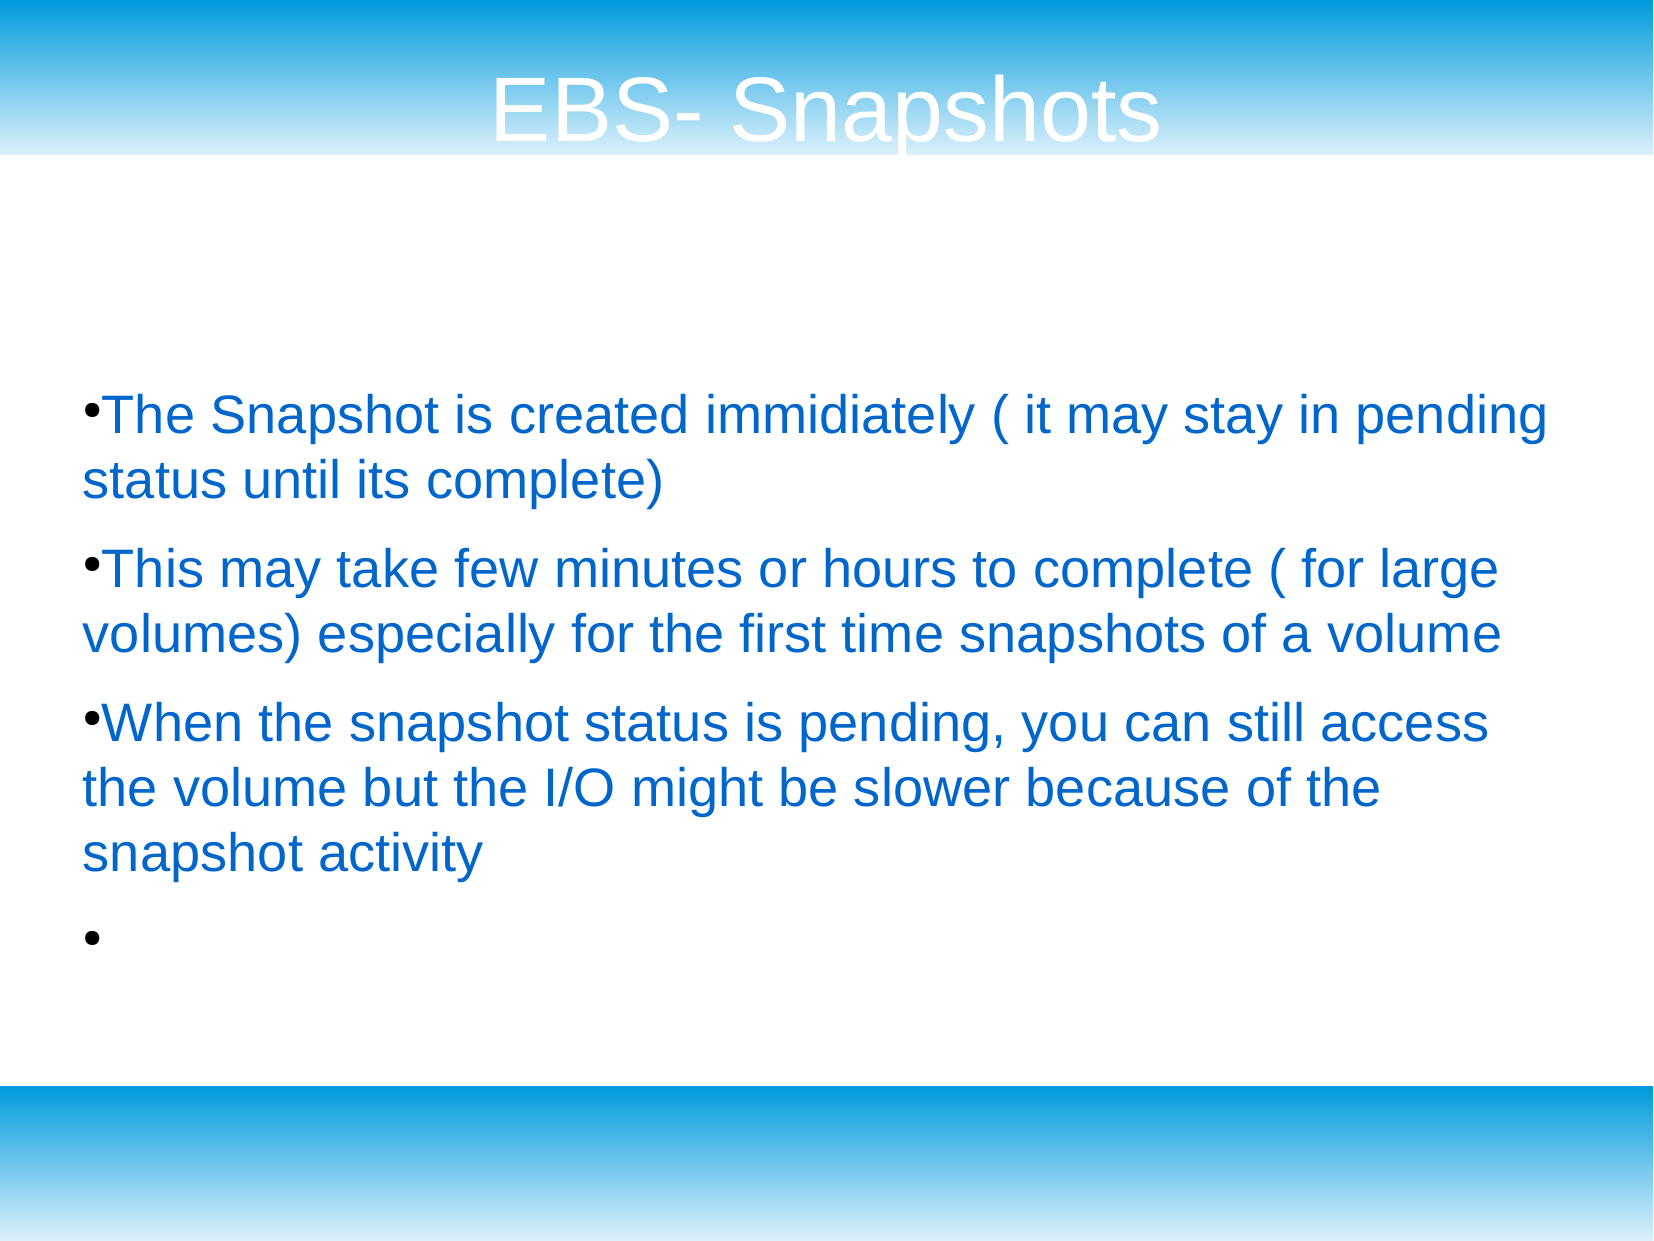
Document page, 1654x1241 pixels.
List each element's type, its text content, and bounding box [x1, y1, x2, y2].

list The Snapshot is created immidiately ( it may stay in pending status until its complete) This may take few minutes or hours to complete ( for large volumes) especially for the first time snapshots of a volume When the snapshot status is pending, you can still access the volume but the I/O might be slower because of the snapshot activity [82, 290, 1571, 1010]
title EBS- Snapshots [82, 49, 1571, 155]
